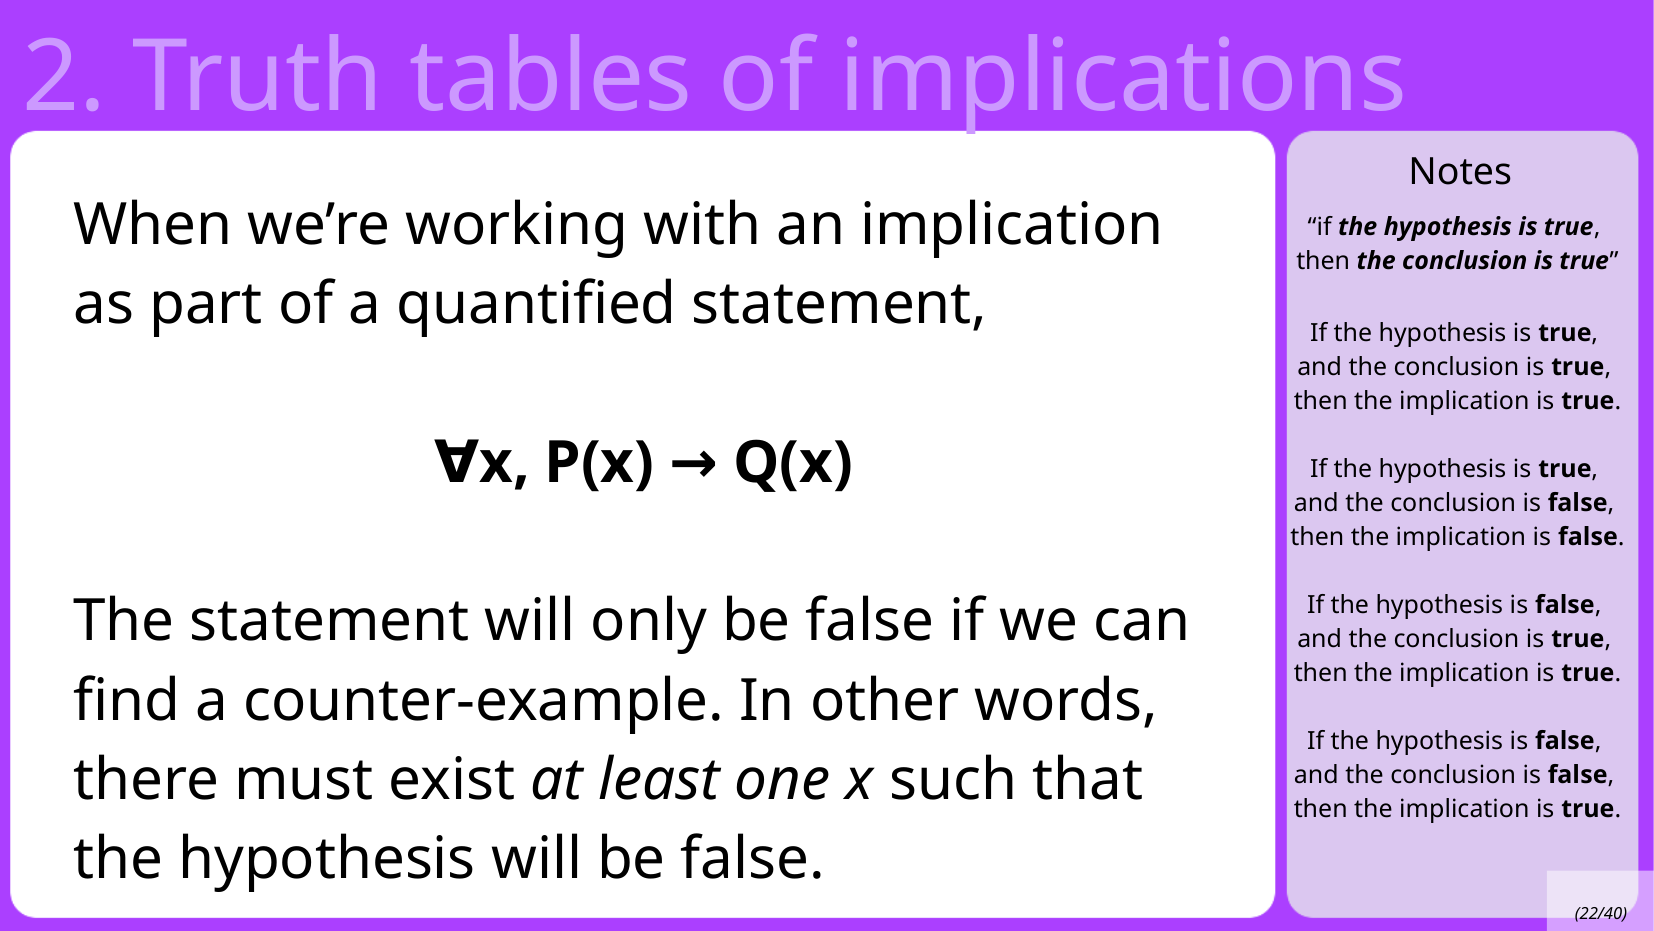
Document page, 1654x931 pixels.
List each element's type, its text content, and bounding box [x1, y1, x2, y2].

text_box When we’re working with an implication as part of a quantified statement, ∀x, P(x) → Q(x) The statement will only be false if we can find a counter-example. In other words, there must exist at least one x such that the hypothesis will be false. [73, 182, 1215, 770]
title 2. Truth tables of implications [22, 13, 1511, 130]
text_box “if the hypothesis is true, then the conclusion is true” [1266, 196, 1649, 290]
text_box Notes [1546, 870, 1654, 877]
picture [0, 0, 1654, 931]
text_box Notes [1290, 141, 1631, 196]
text_box If the hypothesis is true, and the conclusion is true, then the implication is true. If the hypothesis is true, and the conclusion is false, then the implication is false. If the hypothesis is false, and the conclusion is true, then the implication is true. If the hypothesis is false, and the conclusion is false, then the implication is true. [1266, 314, 1649, 835]
text_box (<number>/40) [1546, 877, 1654, 931]
